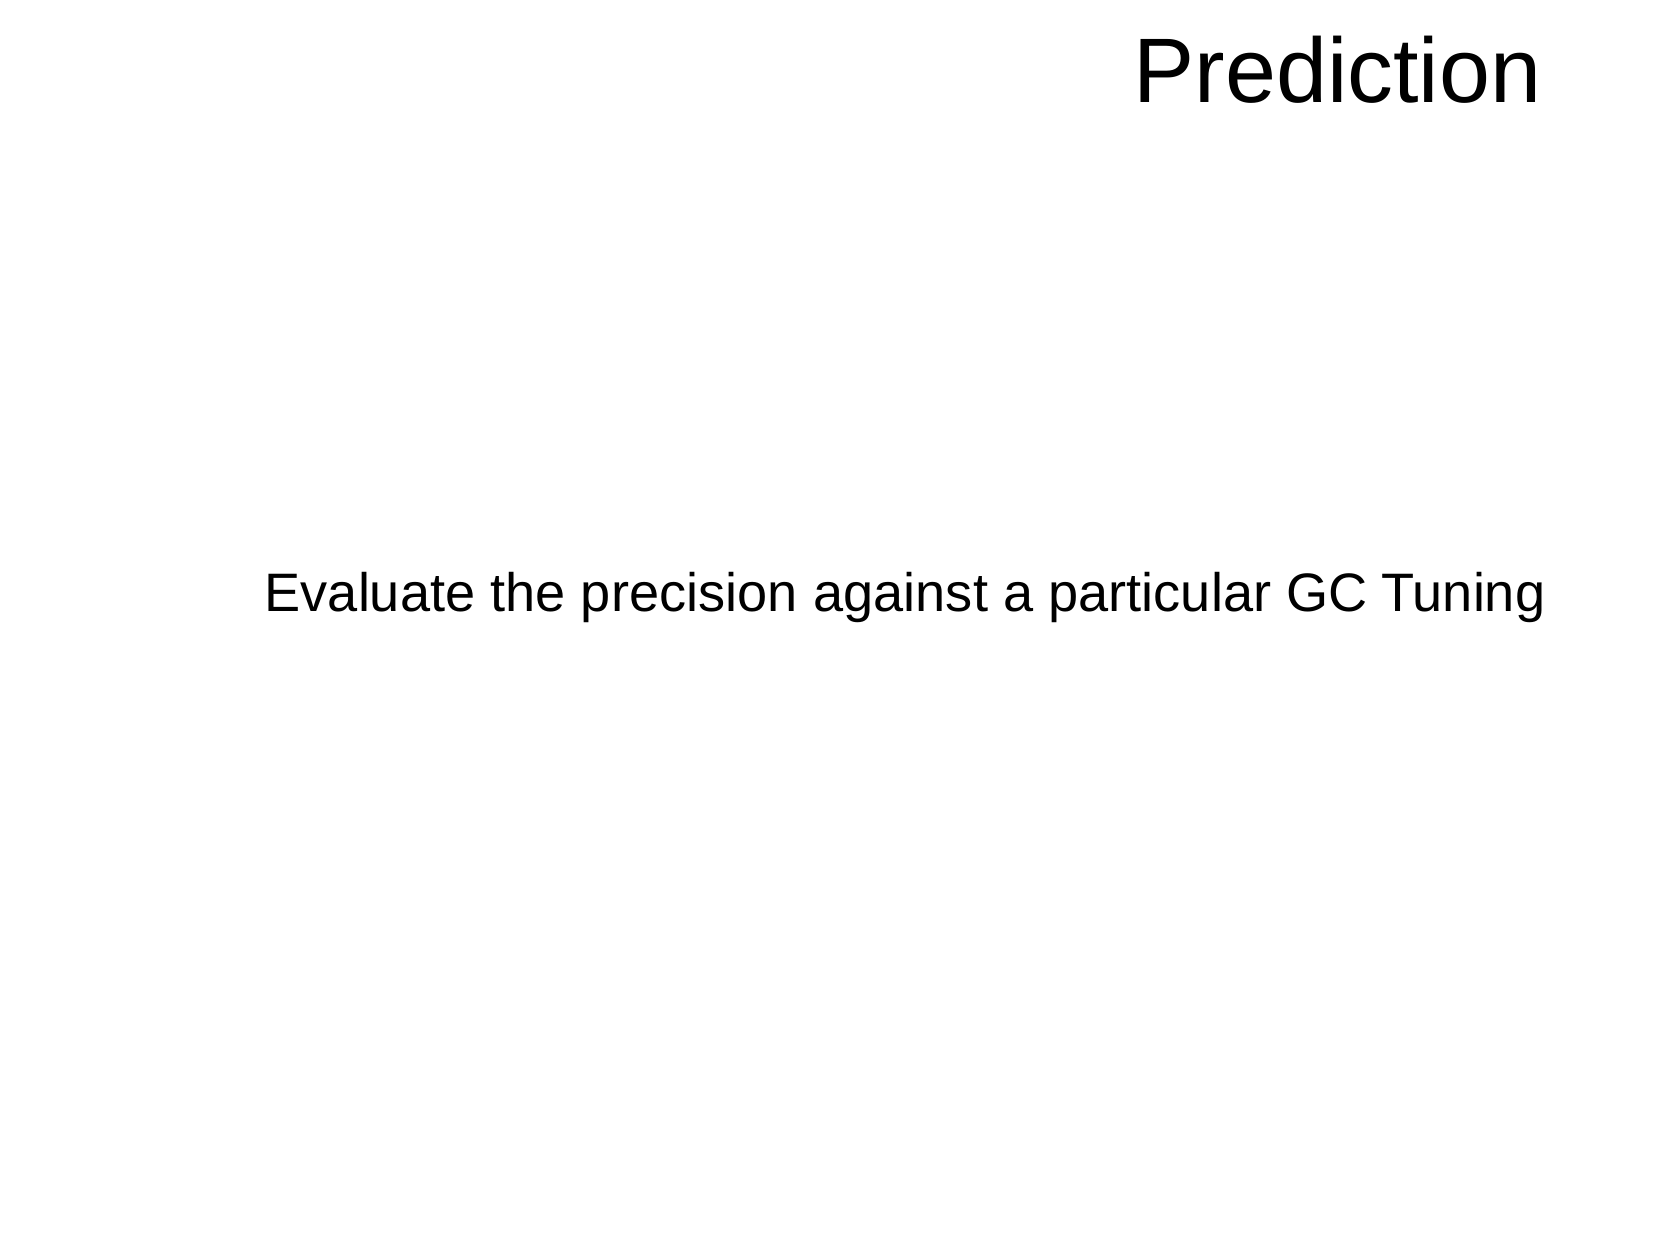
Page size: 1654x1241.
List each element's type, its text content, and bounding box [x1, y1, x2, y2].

text_box Evaluate the precision against a particular GC Tuning [249, 555, 1562, 622]
title Prediction [53, 52, 1542, 397]
